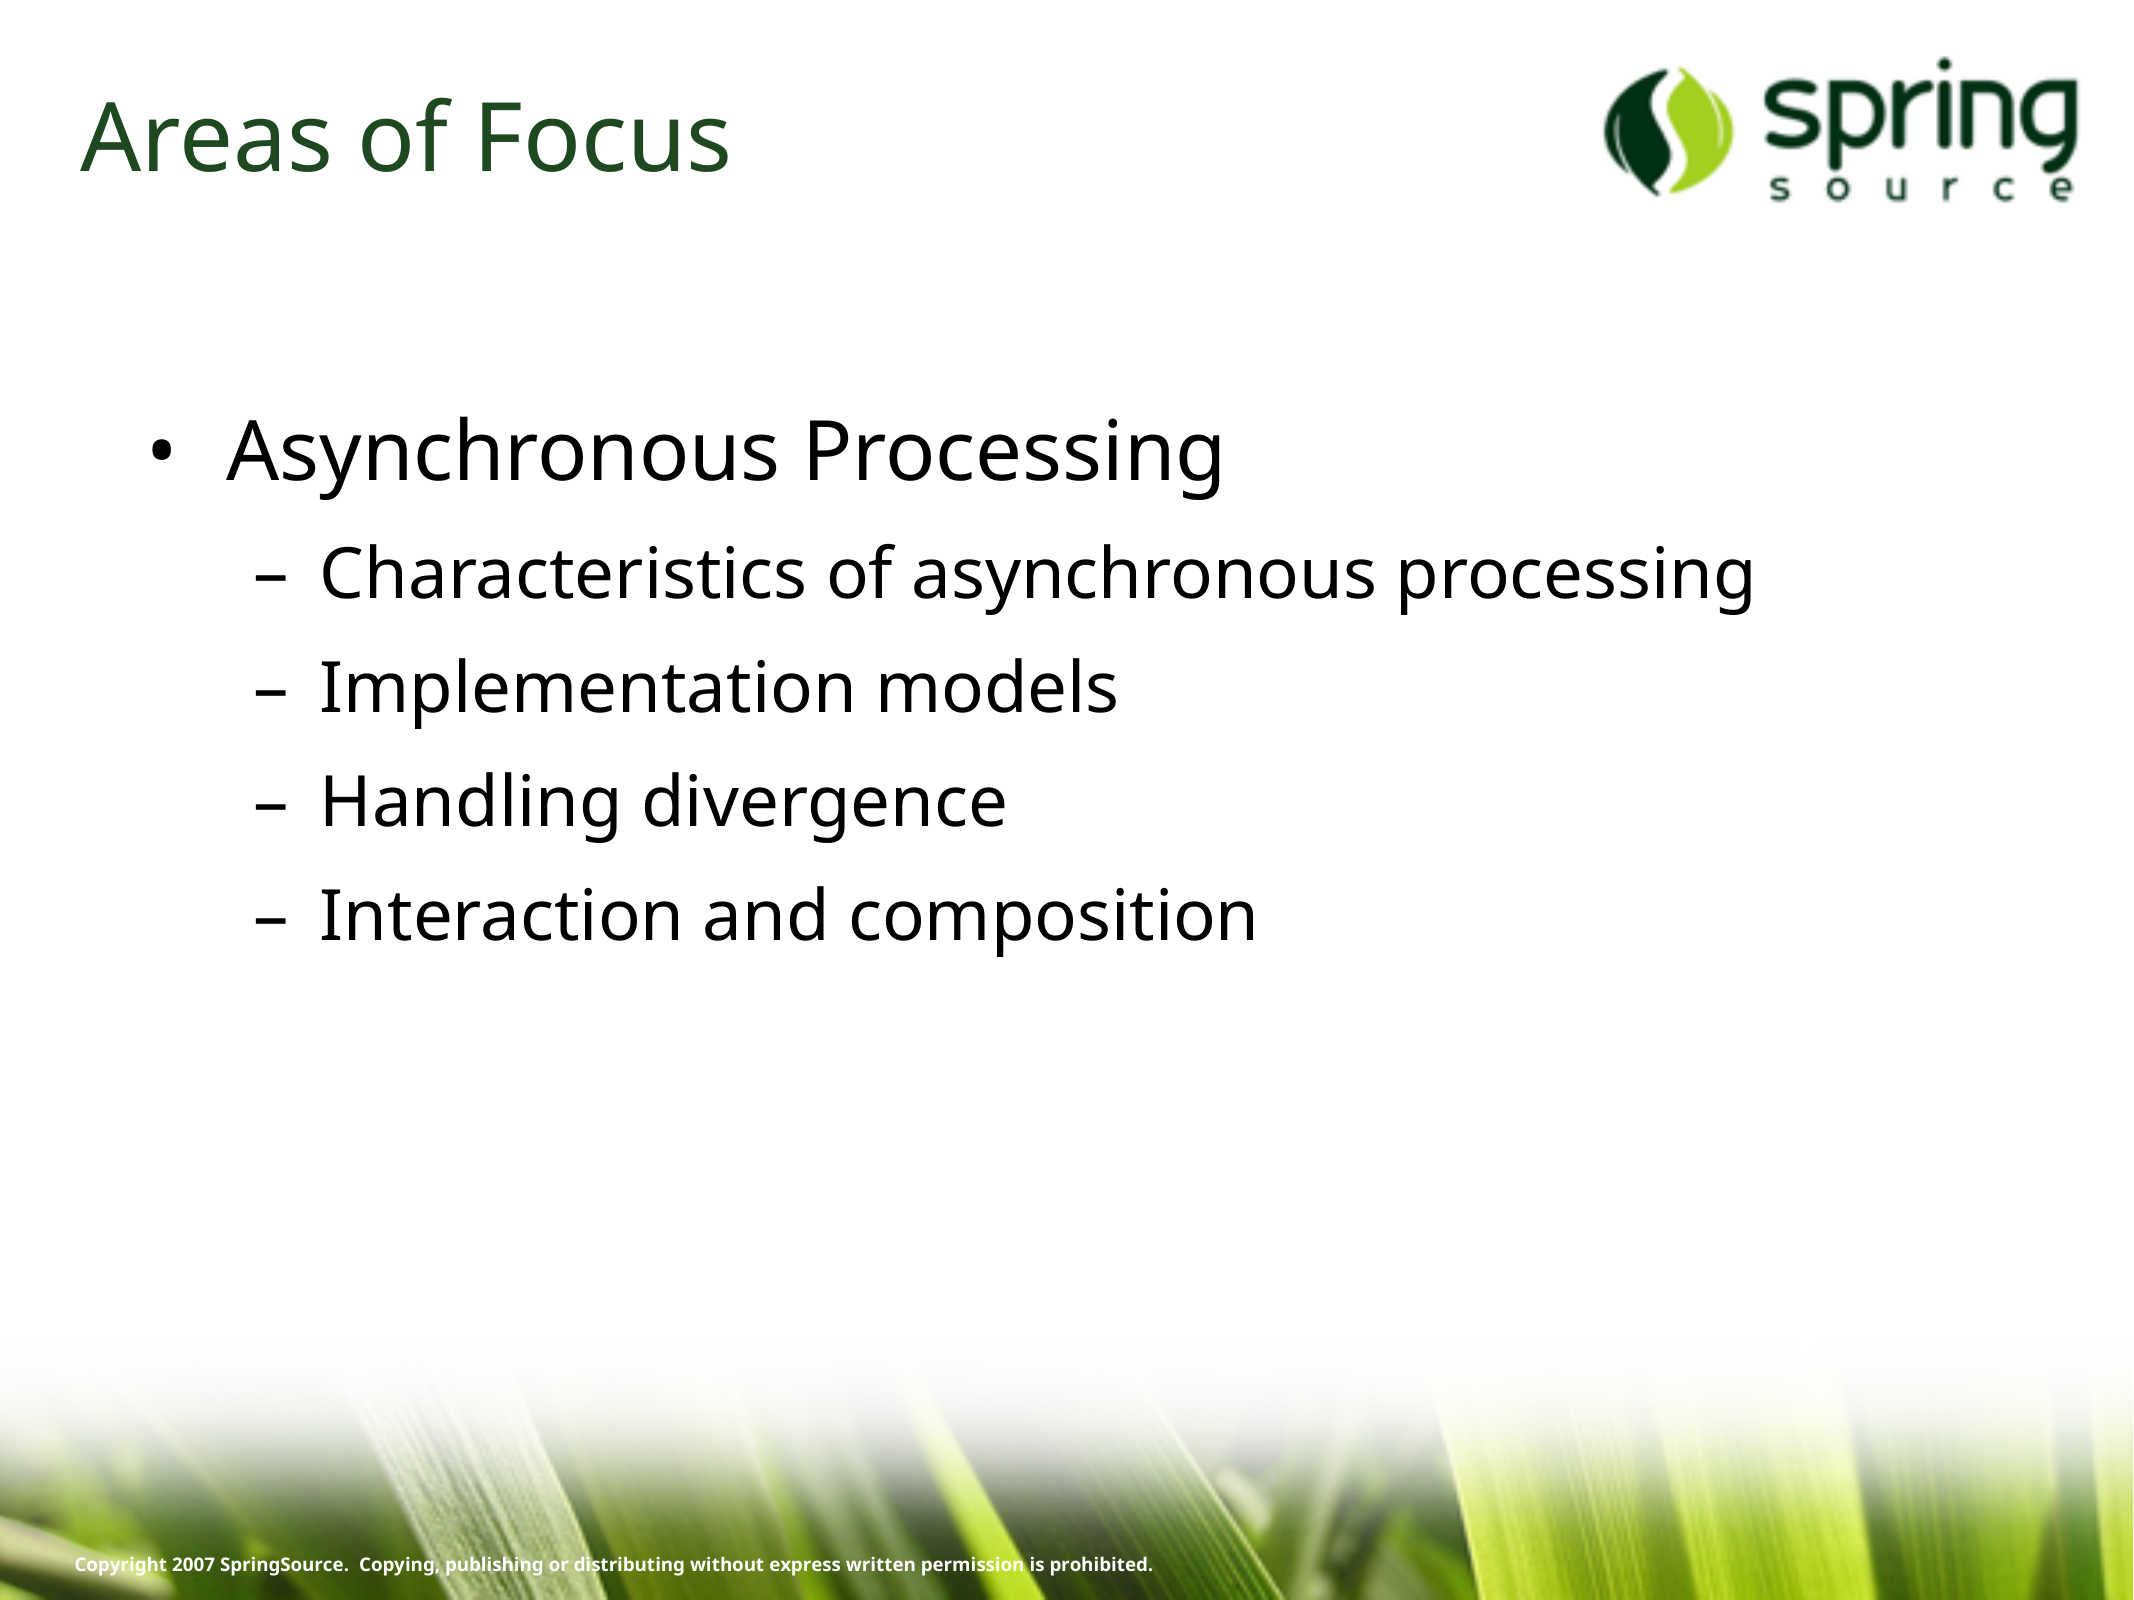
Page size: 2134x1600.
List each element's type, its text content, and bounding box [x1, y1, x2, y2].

picture [0, 1340, 2134, 1600]
picture [1555, 46, 2134, 224]
list Asynchronous Processing Characteristics of asynchronous processing Implementation models Handling divergence Interaction and composition [146, 391, 1982, 1319]
title Areas of Focus [80, 16, 1548, 253]
